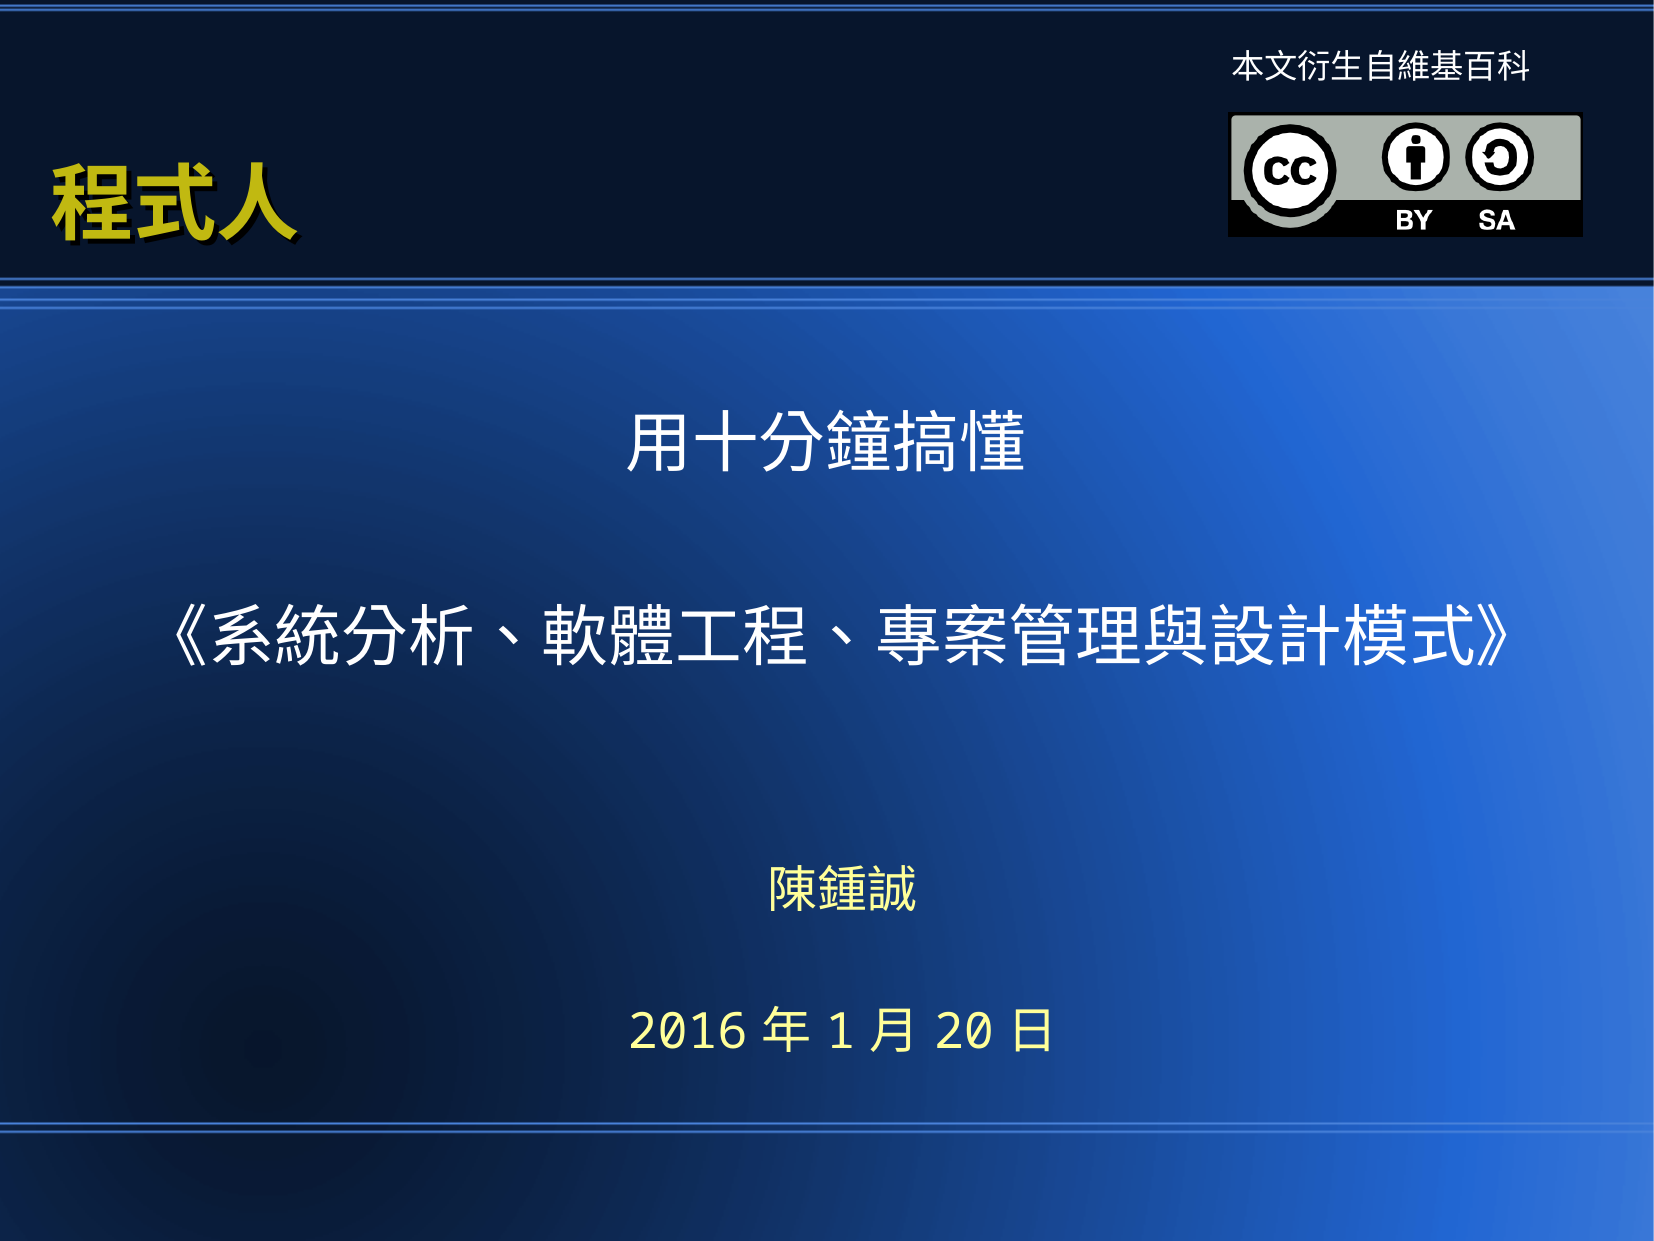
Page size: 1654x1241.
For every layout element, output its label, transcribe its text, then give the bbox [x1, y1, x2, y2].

text_box 本文衍生自維基百科 [1216, 32, 1622, 95]
subtitle 用十分鐘搞懂 《系統分析、軟體工程、專案管理與設計模式》 陳鍾誠 2016年1月20日 [59, 326, 1626, 1127]
picture [0, 0, 1654, 1241]
text_box 程式人 [35, 129, 378, 325]
